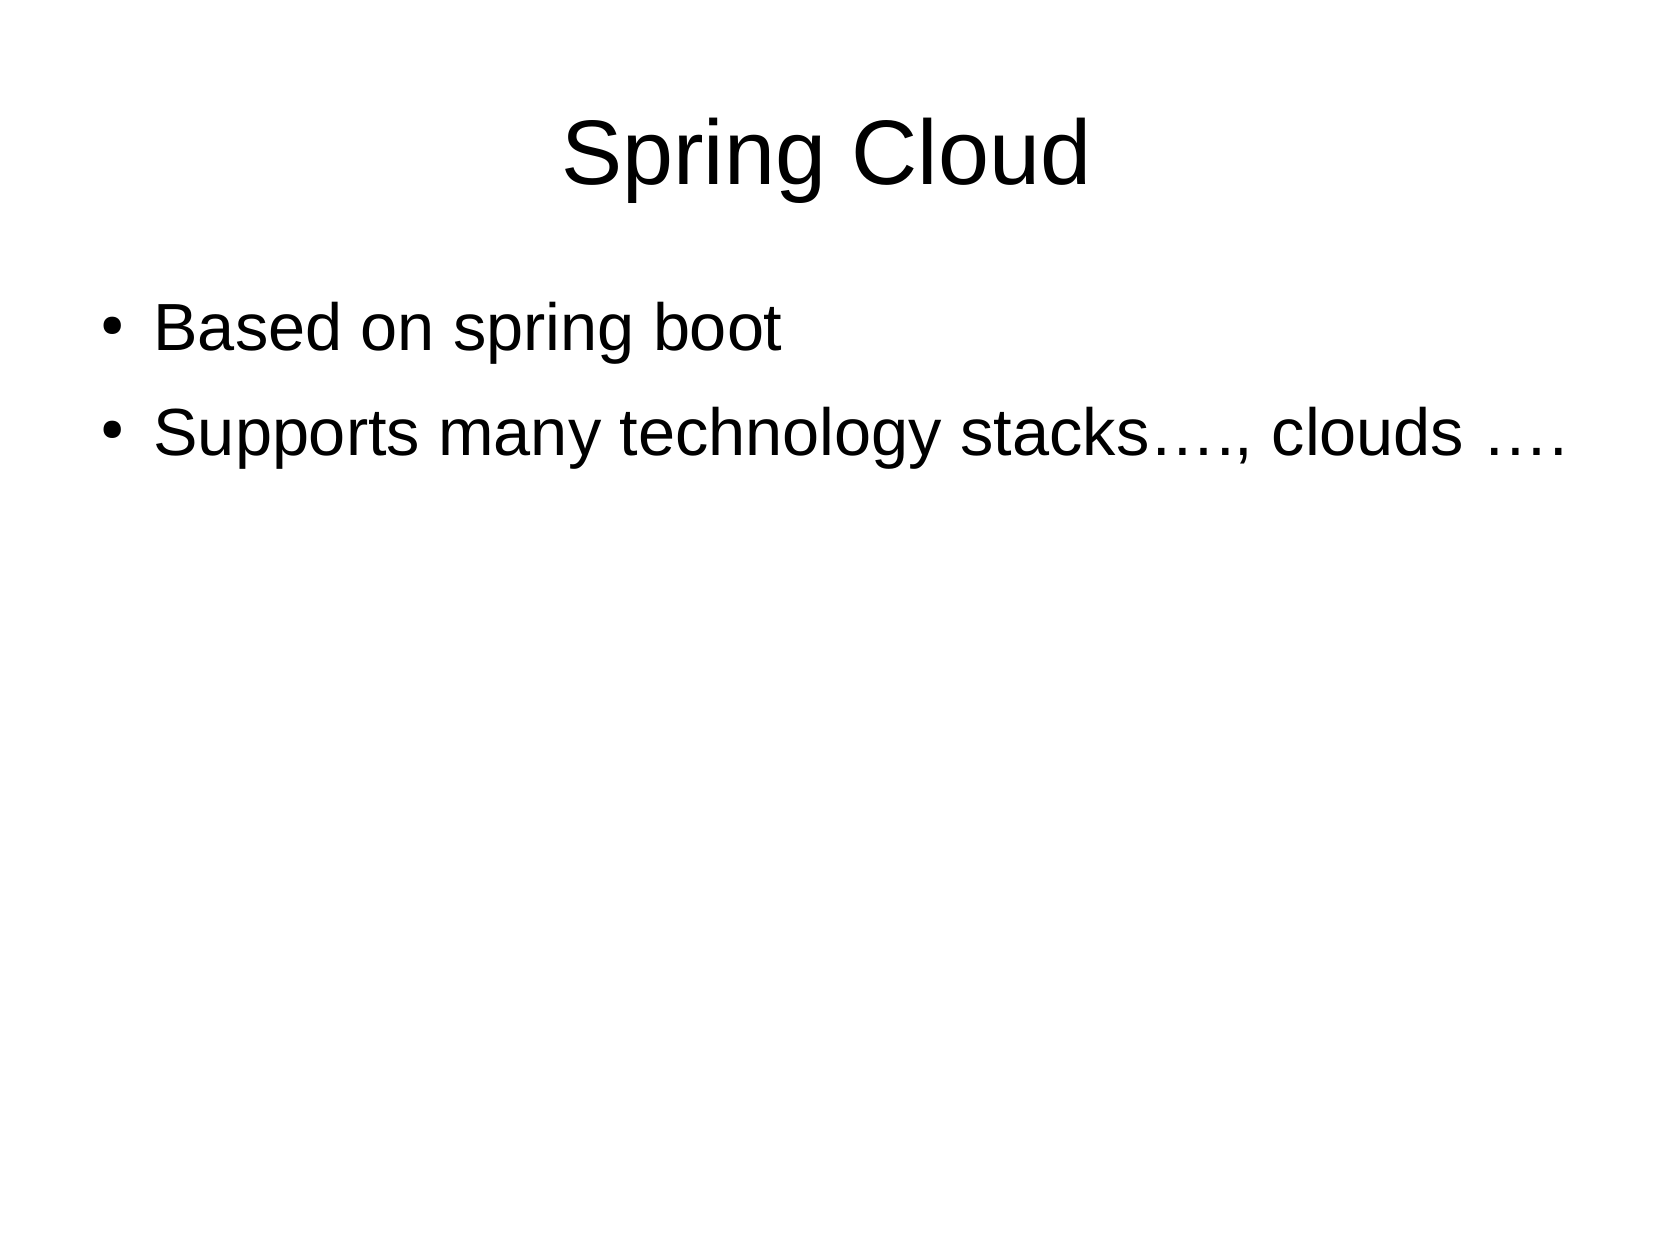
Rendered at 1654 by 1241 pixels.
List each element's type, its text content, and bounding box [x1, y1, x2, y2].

list Based on spring boot Supports many technology stacks…., clouds …. [82, 290, 1571, 1010]
title Spring Cloud [82, 49, 1571, 257]
